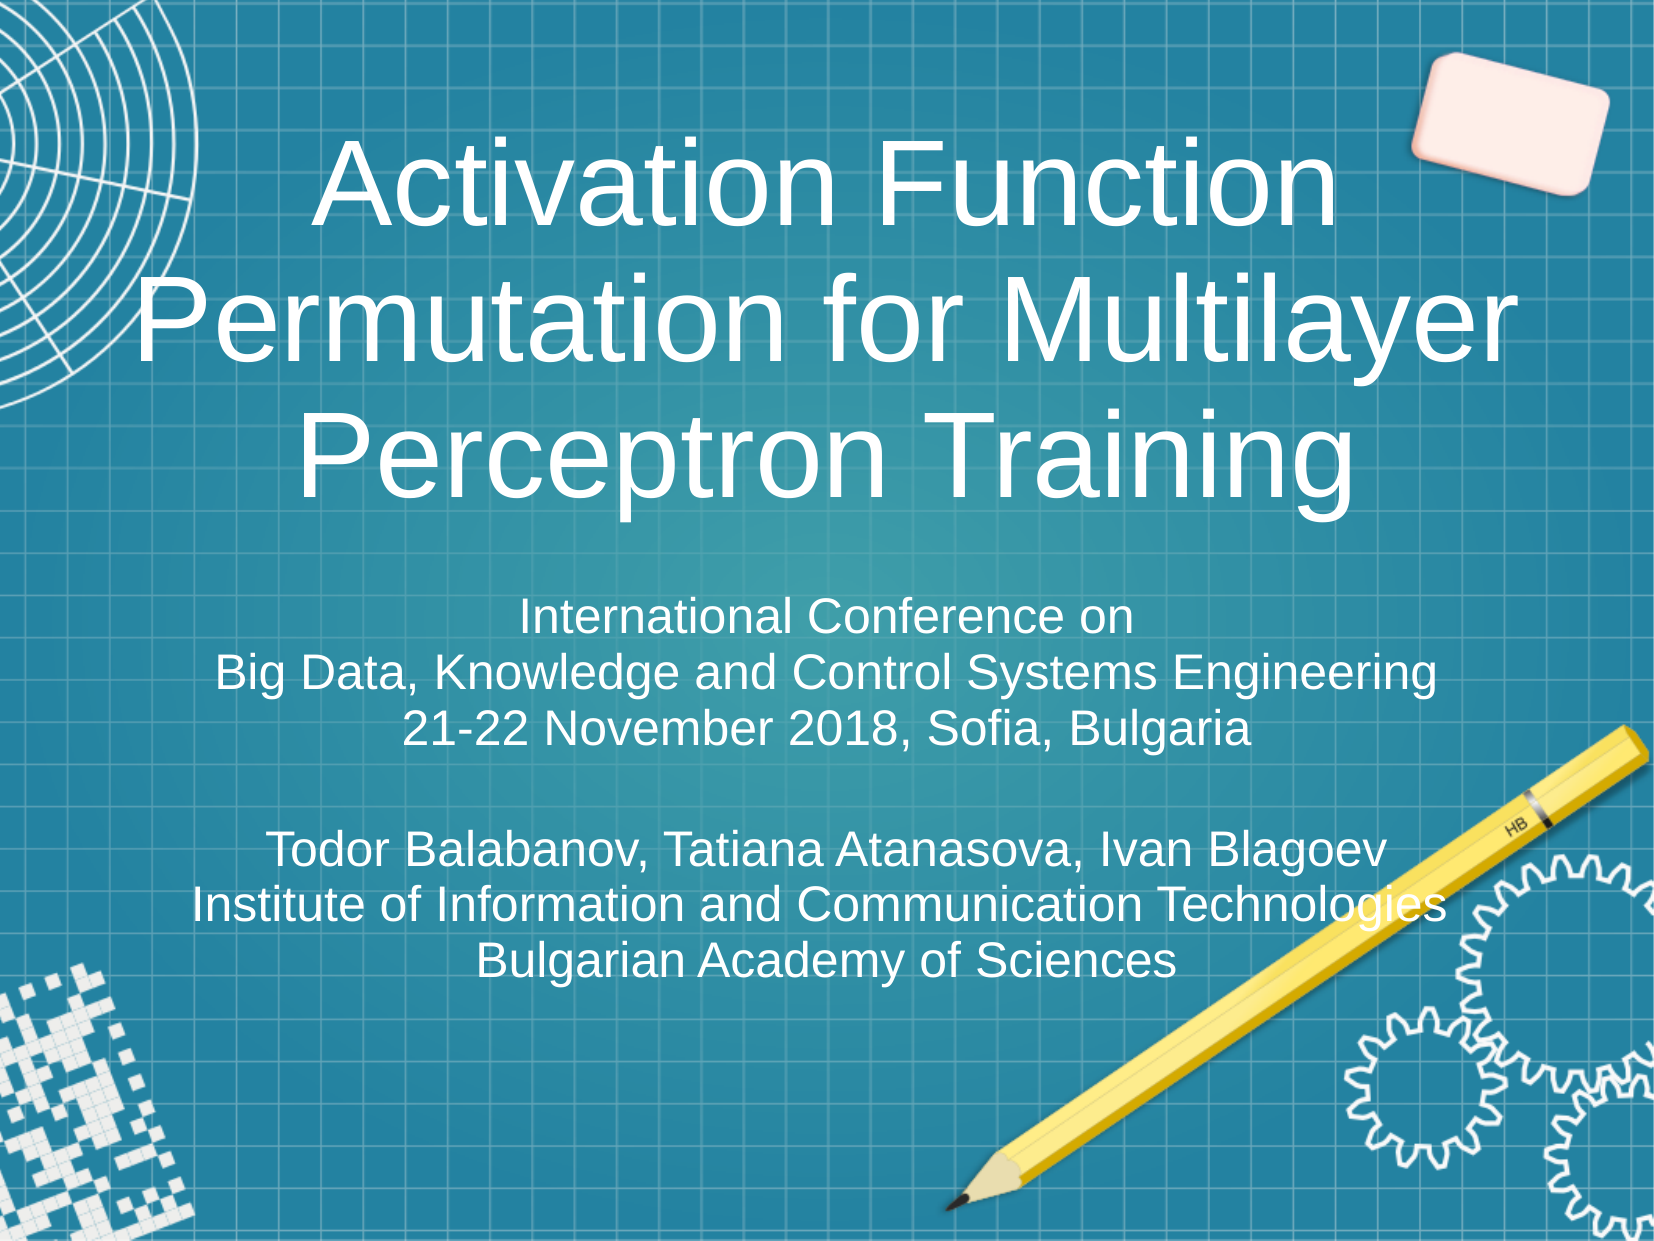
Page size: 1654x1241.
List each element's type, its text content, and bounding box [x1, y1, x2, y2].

picture [0, 0, 1654, 1241]
title Activation Function Permutation for Multilayer Perceptron Training [82, 114, 1571, 519]
subtitle International Conference on Big Data, Knowledge and Control Systems Engineering 21-22 November 2018, Sofia, Bulgaria Todor Balabanov, Tatiana Atanasova, Ivan Blagoev Institute of Information and Communication Technologies Bulgarian Academy of Sciences [82, 519, 1571, 1122]
